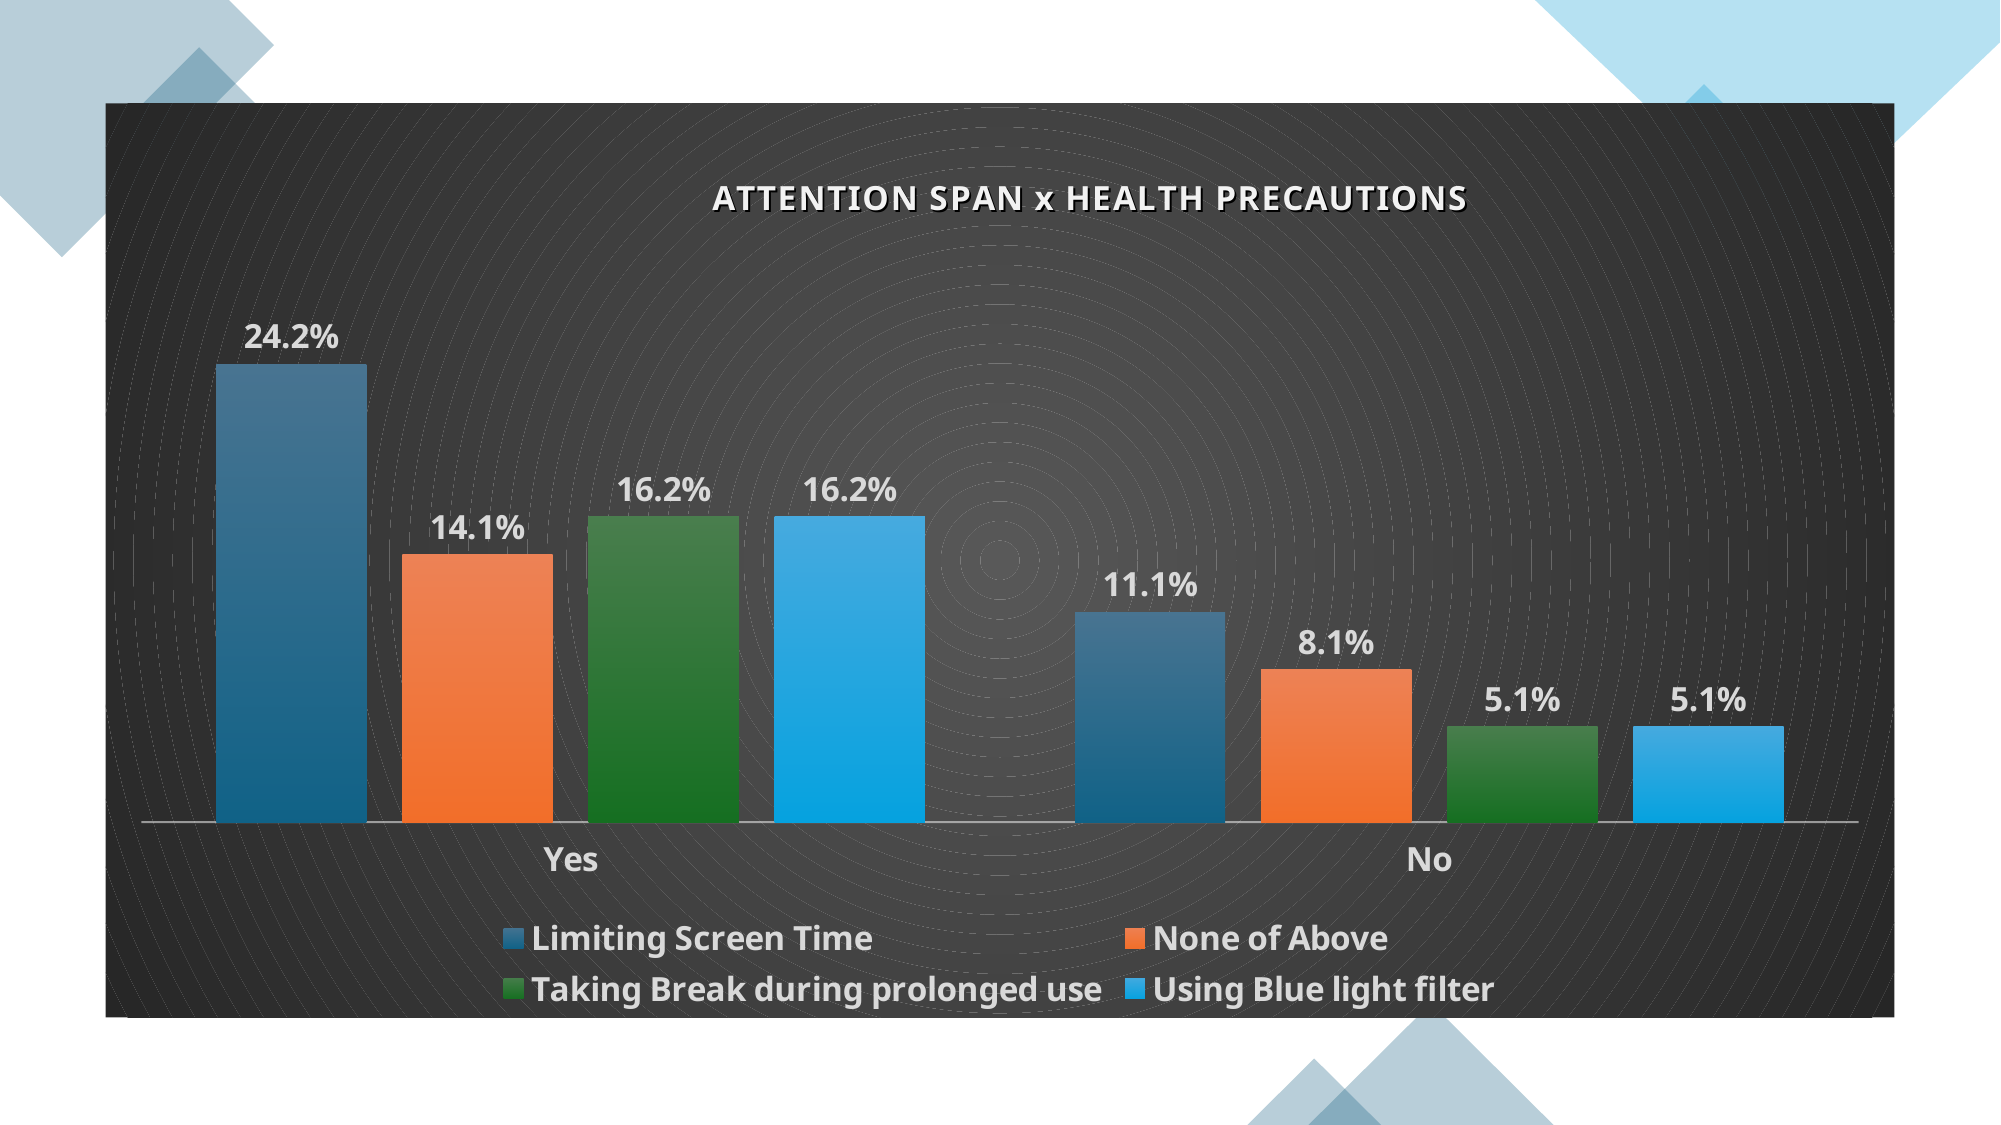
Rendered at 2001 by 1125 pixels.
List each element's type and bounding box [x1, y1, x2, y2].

text_box [0, 0, 2000, 1125]
chart [105, 103, 1895, 1018]
